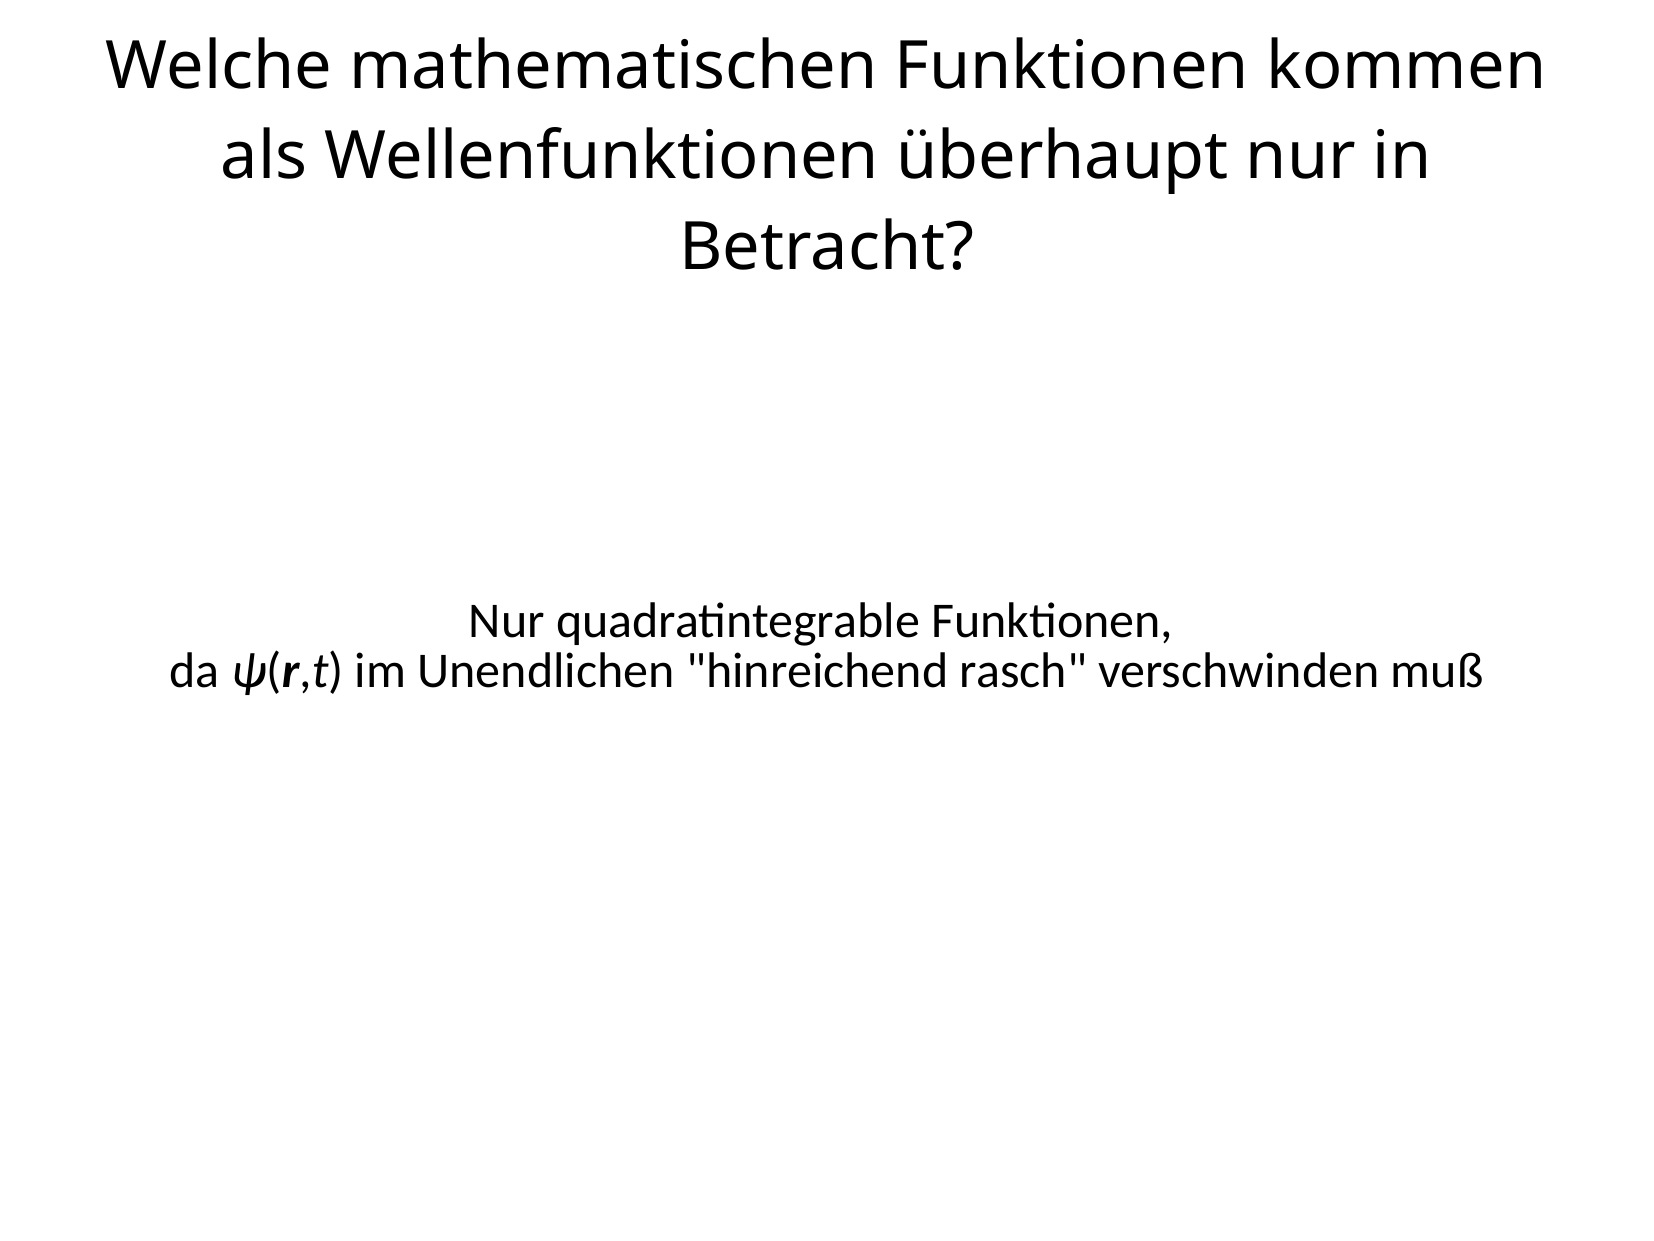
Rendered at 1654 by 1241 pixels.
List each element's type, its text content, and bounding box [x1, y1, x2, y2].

subtitle Nur quadratintegrable Funktionen, da ψ(r,t) im Unendlichen "hinreichend rasch" verschwinden muß [82, 290, 1571, 1010]
title Welche mathematischen Funktionen kommen als Wellenfunktionen überhaupt nur in Betracht? [82, 49, 1571, 257]
